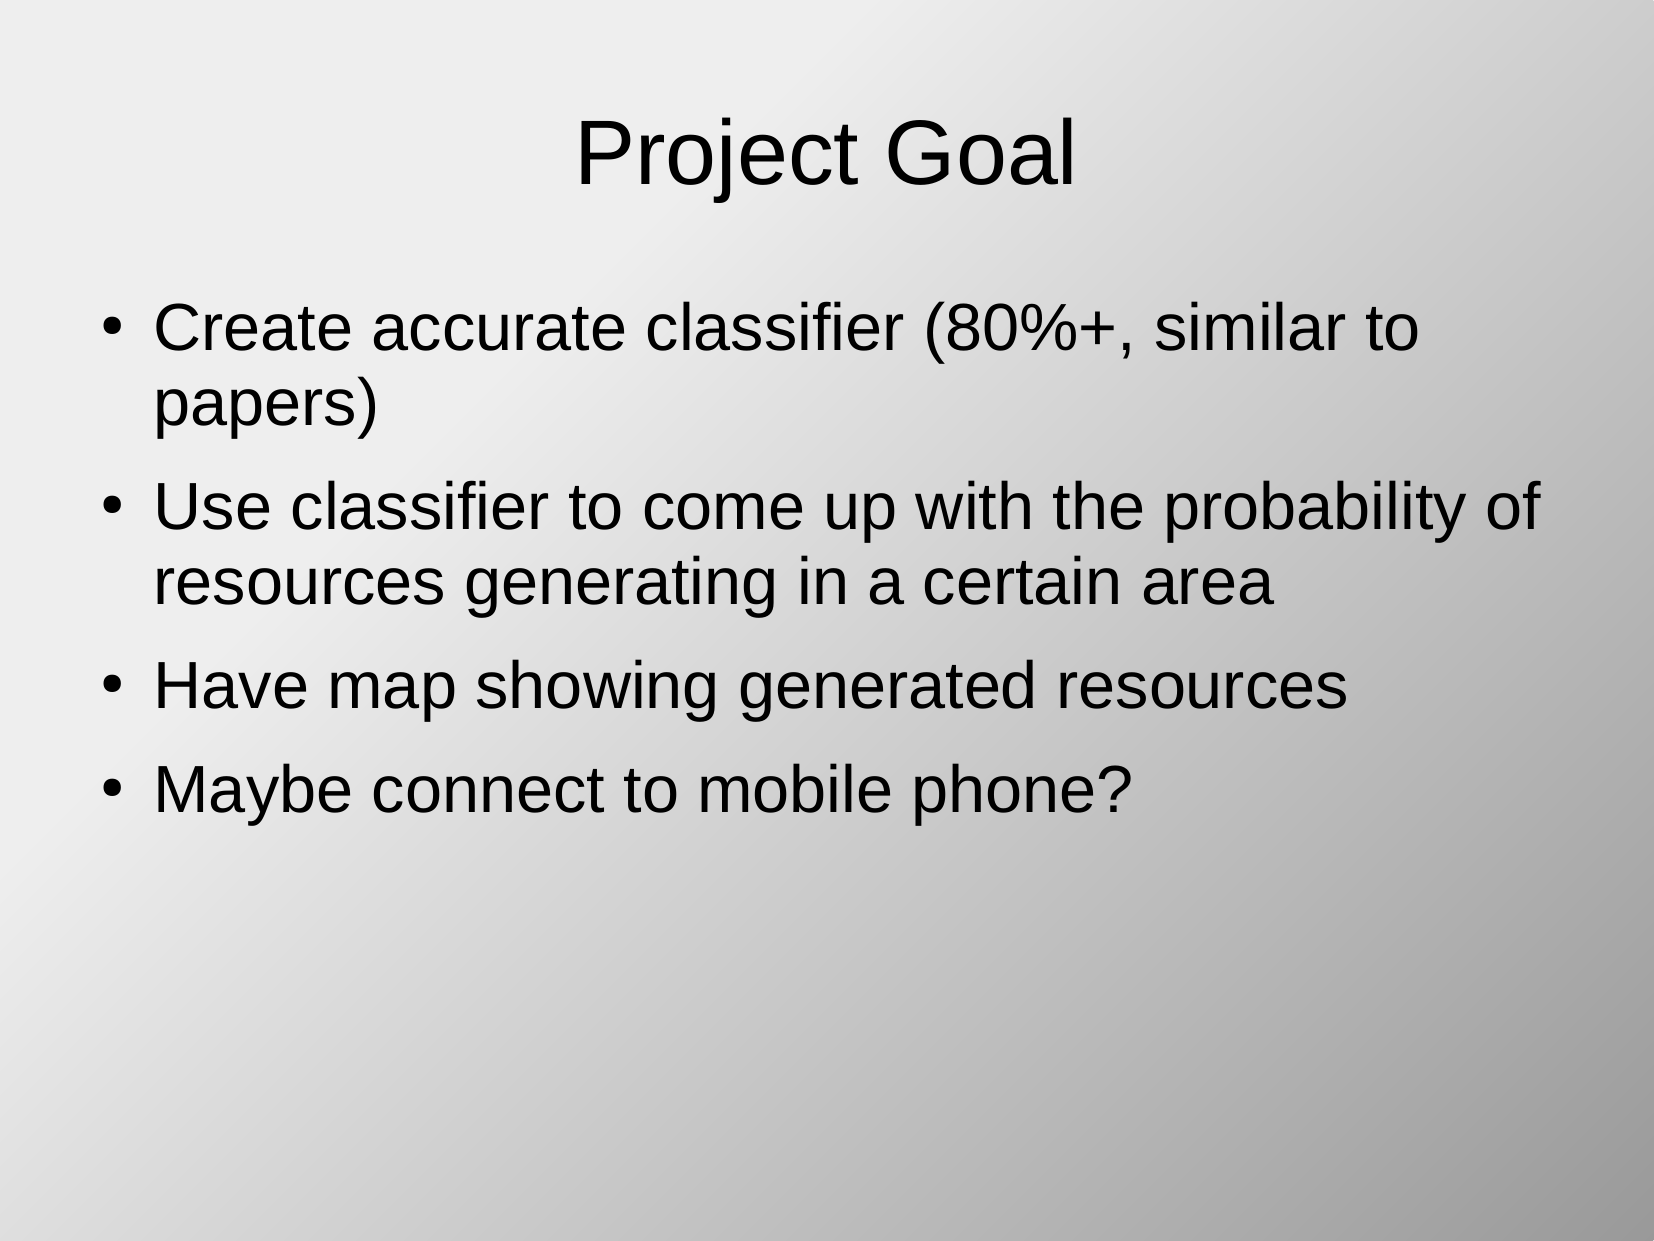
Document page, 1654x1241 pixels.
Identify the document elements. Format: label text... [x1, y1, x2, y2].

title Project Goal [82, 49, 1571, 257]
list Create accurate classifier (80%+, similar to papers) Use classifier to come up with the probability of resources generating in a certain area Have map showing generated resources Maybe connect to mobile phone? [82, 290, 1571, 1109]
